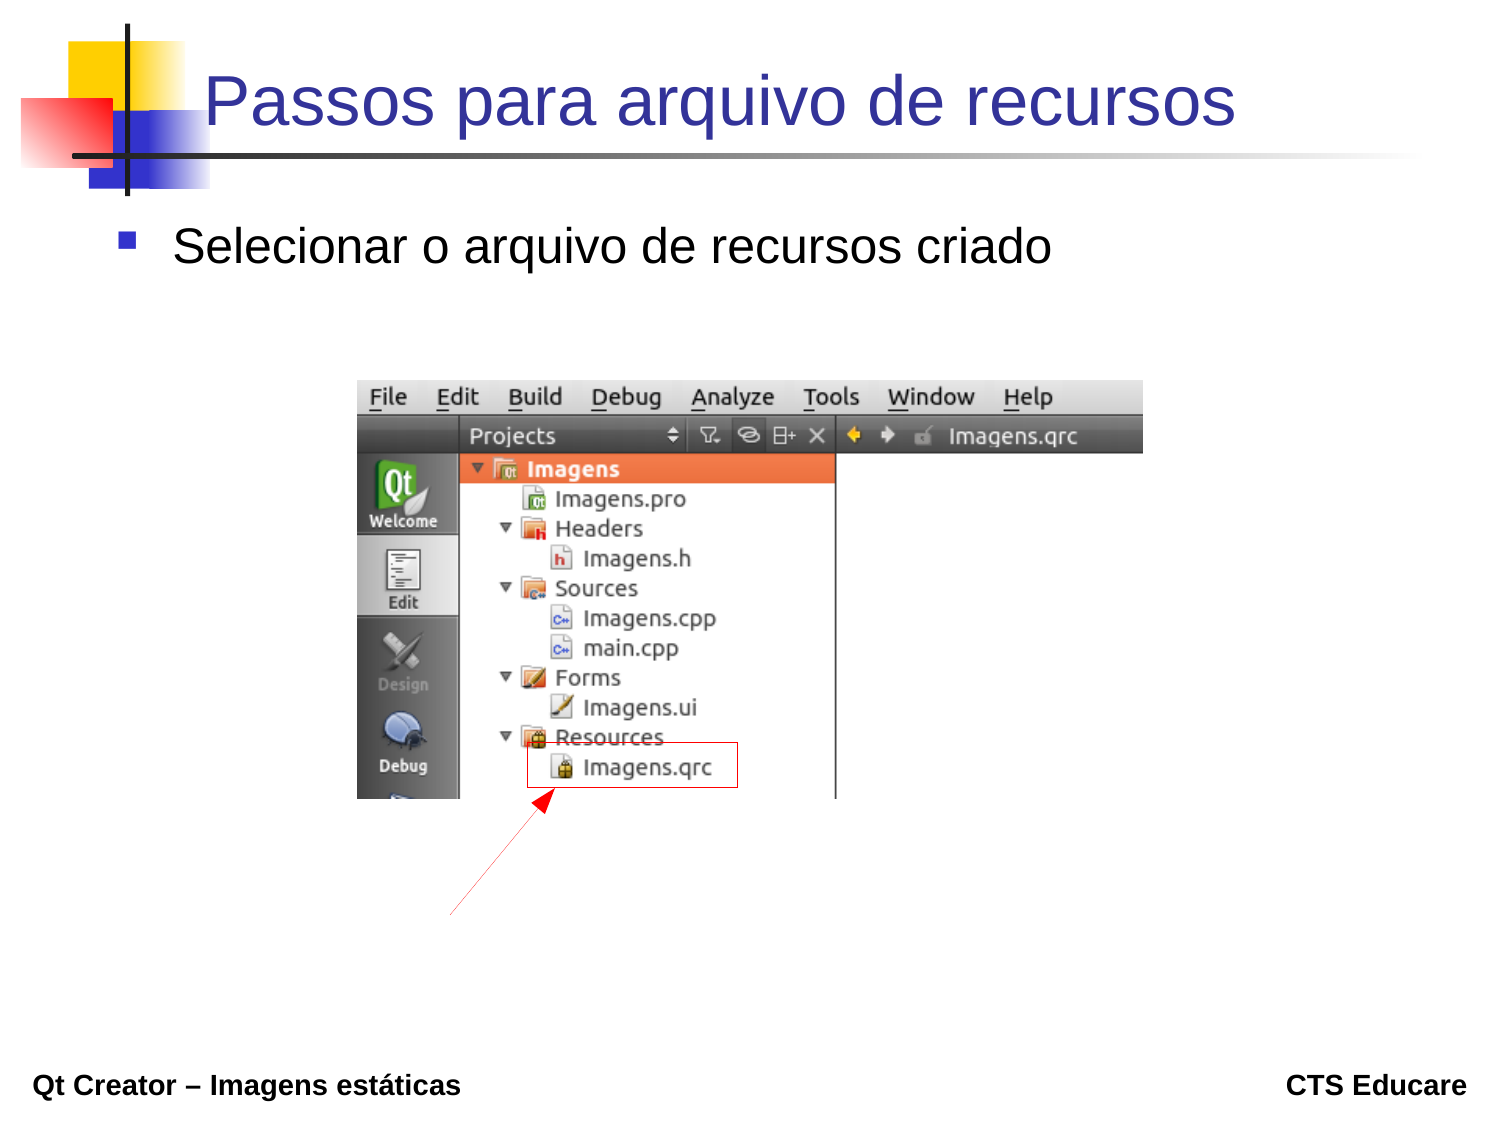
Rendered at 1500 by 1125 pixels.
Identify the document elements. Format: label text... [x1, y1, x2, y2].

title Passos para arquivo de recursos [188, 46, 1468, 149]
list Selecionar o arquivo de recursos criado [100, 206, 1447, 361]
picture [528, 743, 737, 787]
picture [357, 380, 1143, 799]
